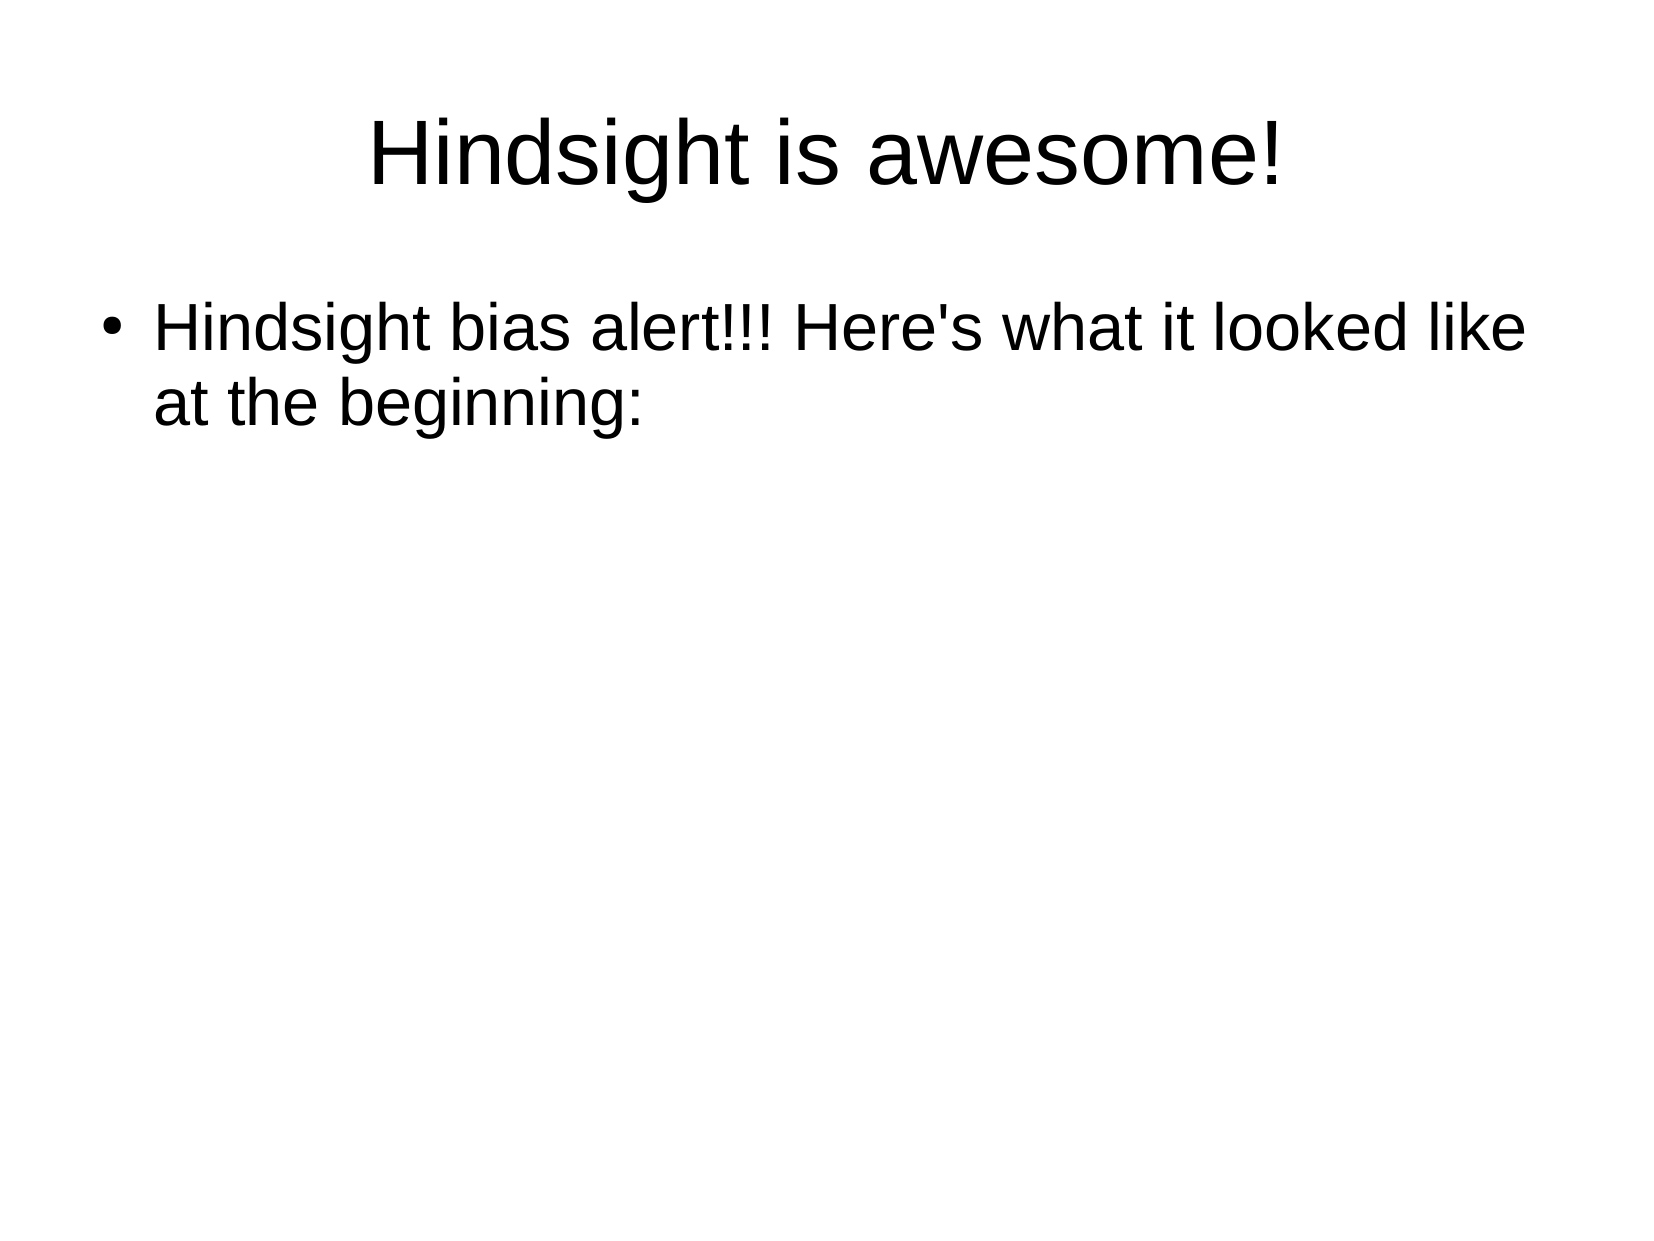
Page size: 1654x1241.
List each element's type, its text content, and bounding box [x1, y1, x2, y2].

list Hindsight bias alert!!! Here's what it looked like at the beginning: [82, 290, 1571, 1010]
title Hindsight is awesome! [82, 49, 1571, 257]
